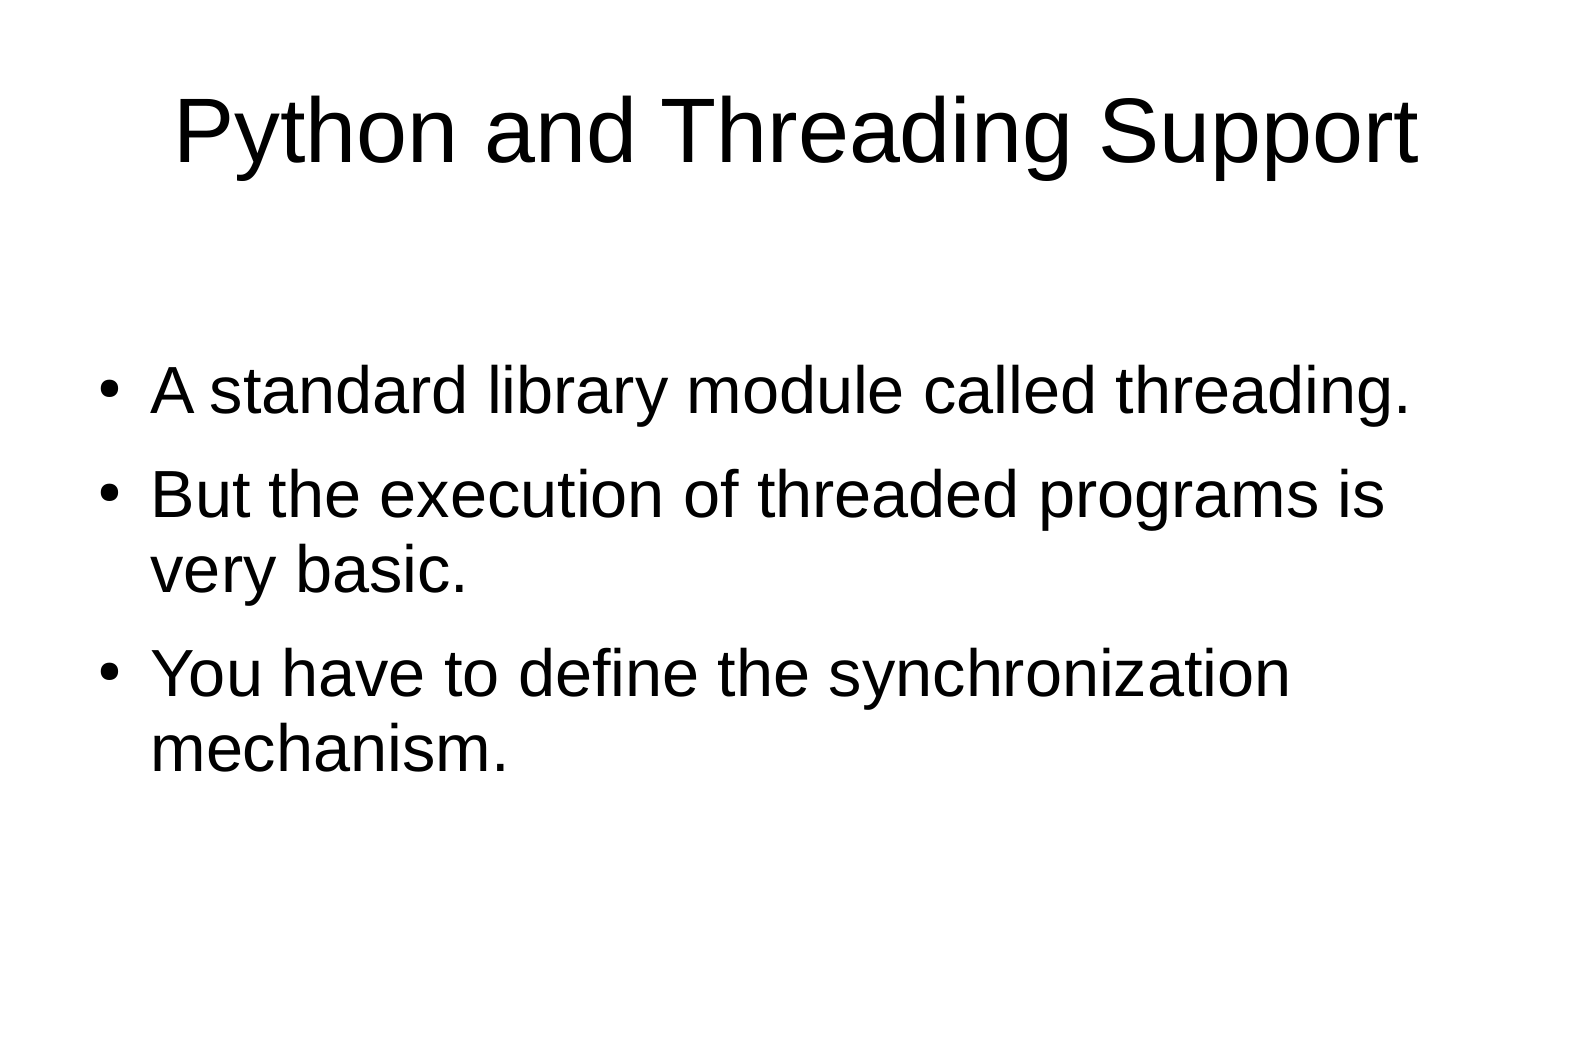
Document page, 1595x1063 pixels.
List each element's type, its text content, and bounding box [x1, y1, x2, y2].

list A standard library module called threading. But the execution of threaded programs is very basic. You have to define the synchronization mechanism. [79, 248, 1515, 951]
title Python and Threading Support [79, 49, 1515, 213]
